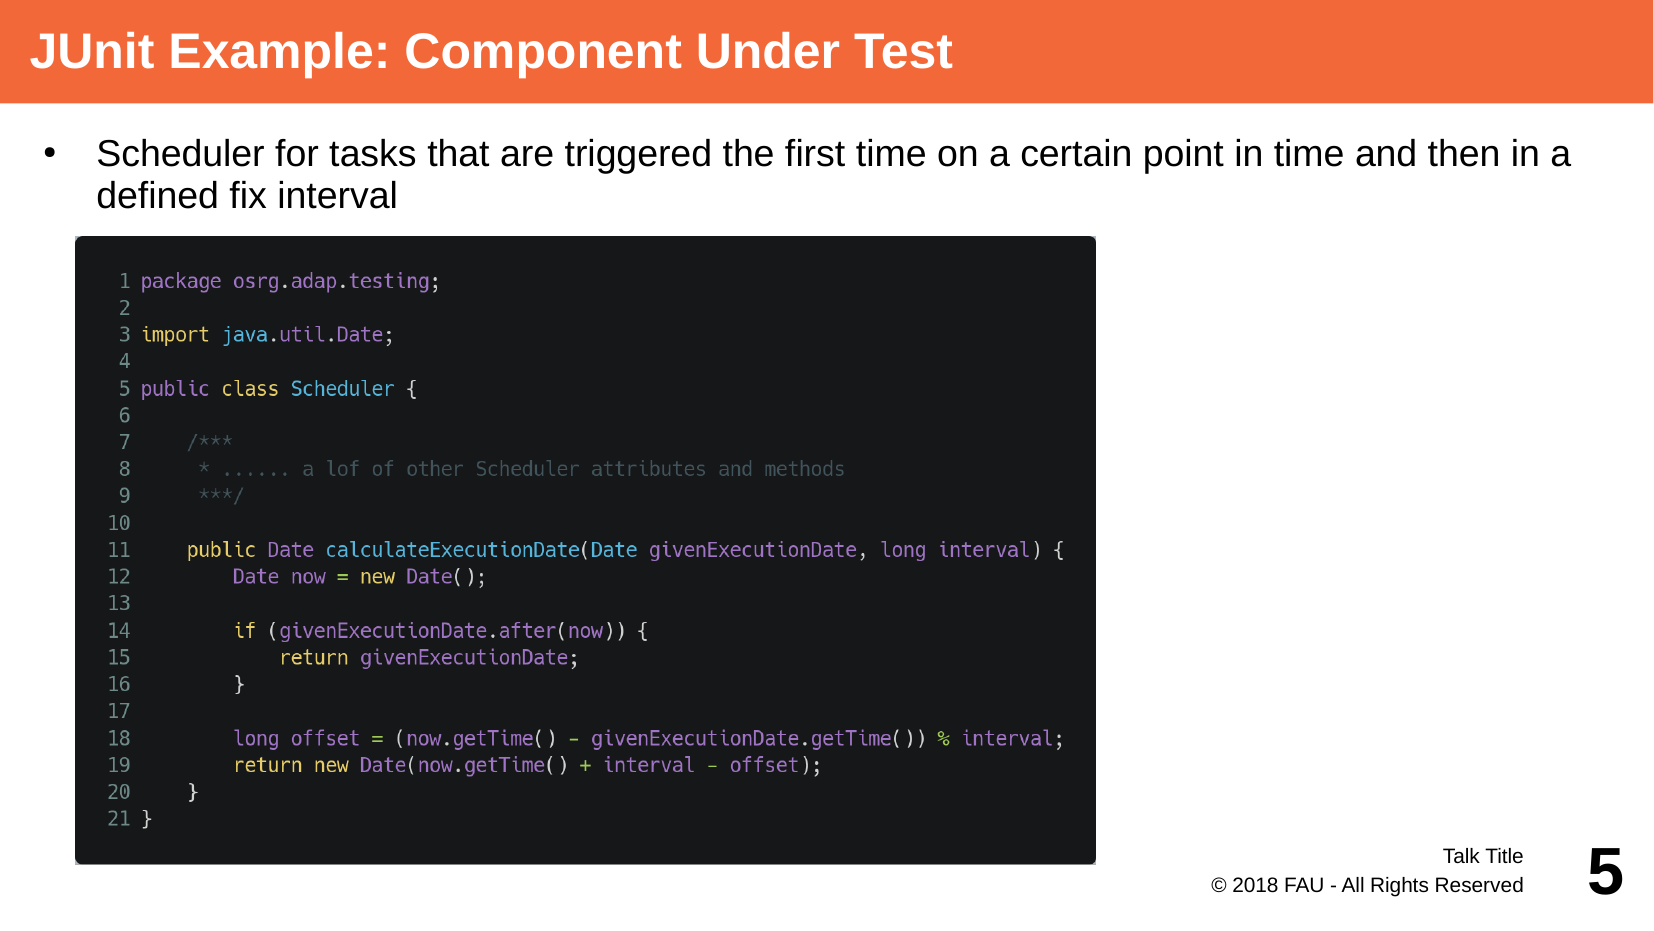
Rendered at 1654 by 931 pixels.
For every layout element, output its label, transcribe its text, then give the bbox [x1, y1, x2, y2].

title JUnit Example: Component Under Test [0, 0, 1654, 104]
picture [75, 236, 1096, 865]
list Scheduler for tasks that are triggered the first time on a certain point in time and then in a defined fix interval [25, 132, 1621, 236]
